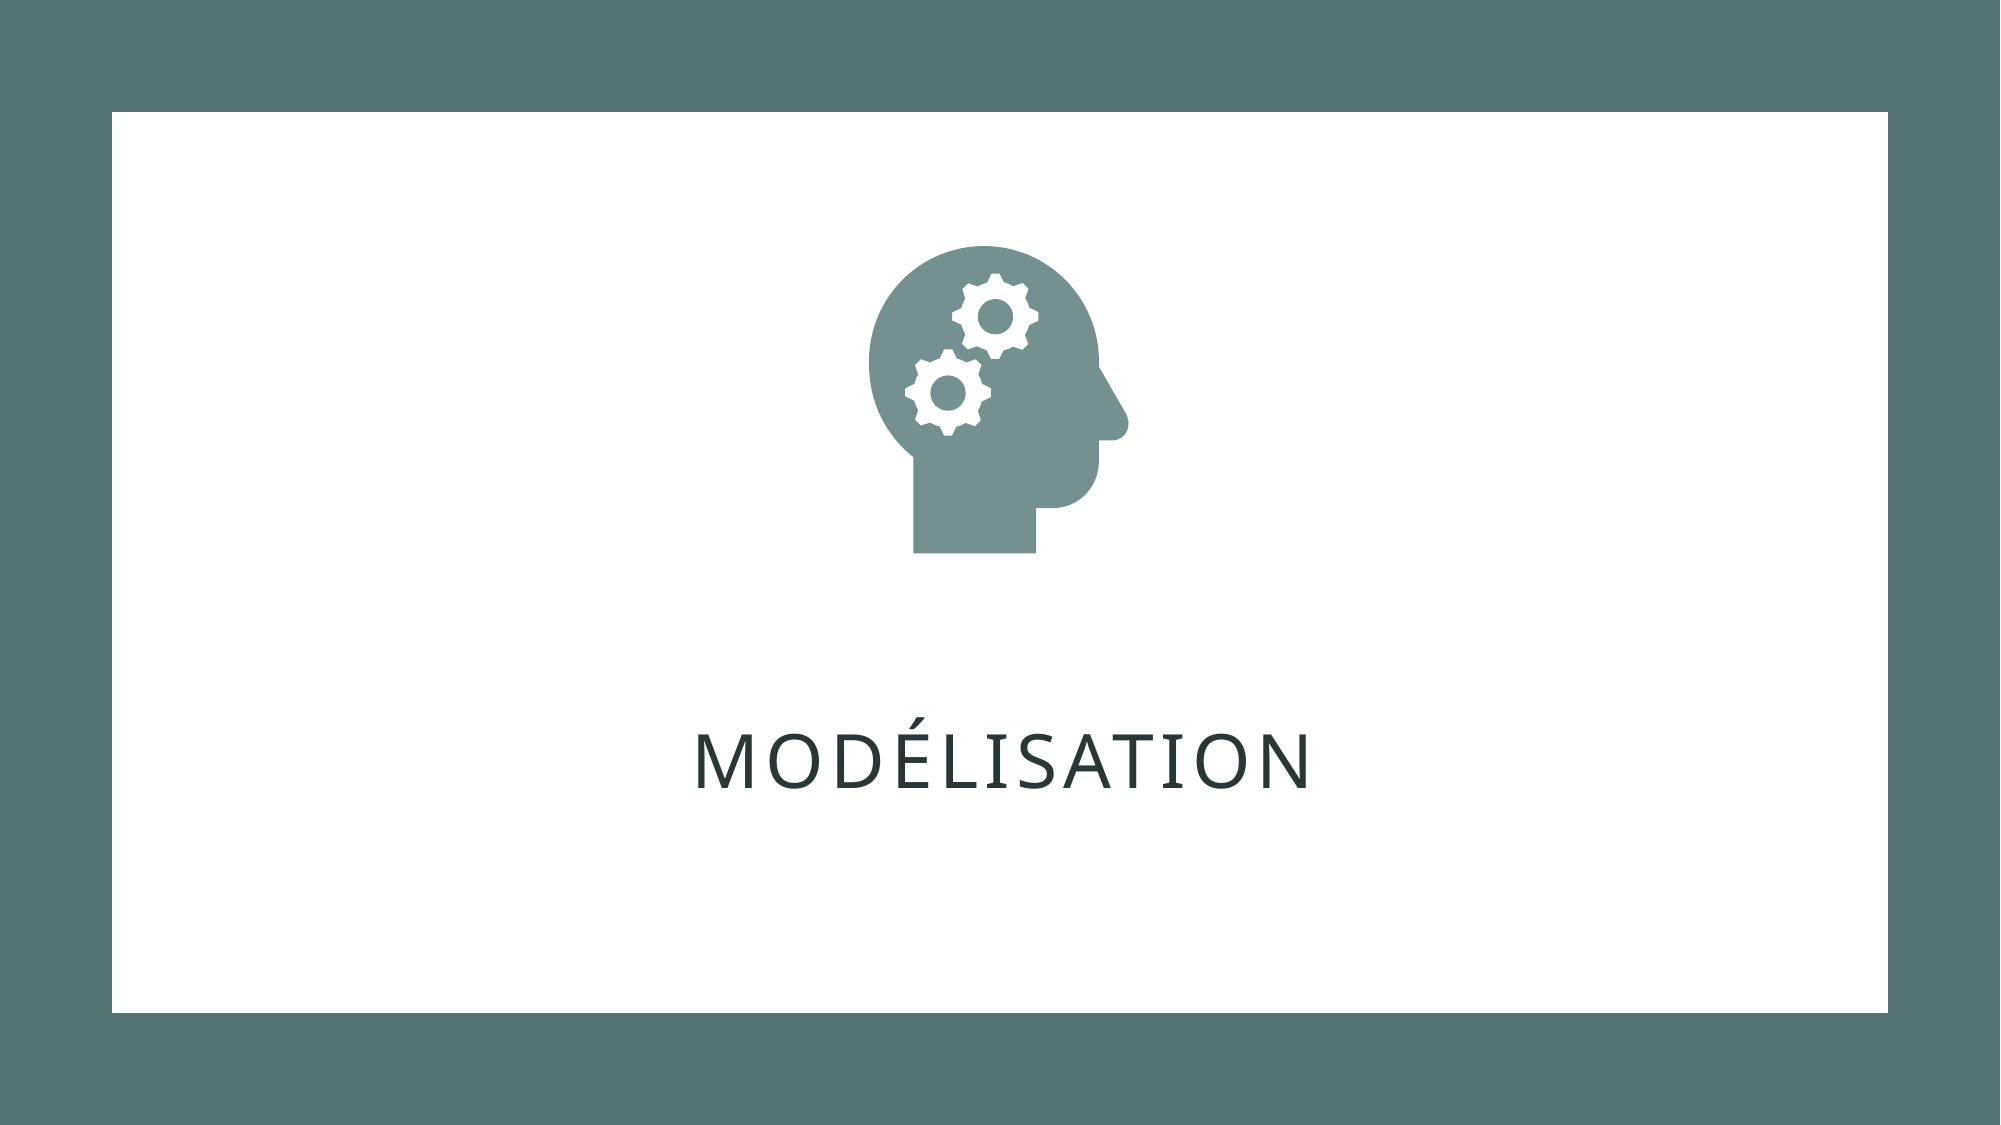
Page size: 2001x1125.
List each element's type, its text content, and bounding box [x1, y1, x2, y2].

text_box [0, 0, 2000, 1125]
title MODÉLISATION [337, 604, 1669, 813]
picture [816, 224, 1182, 590]
